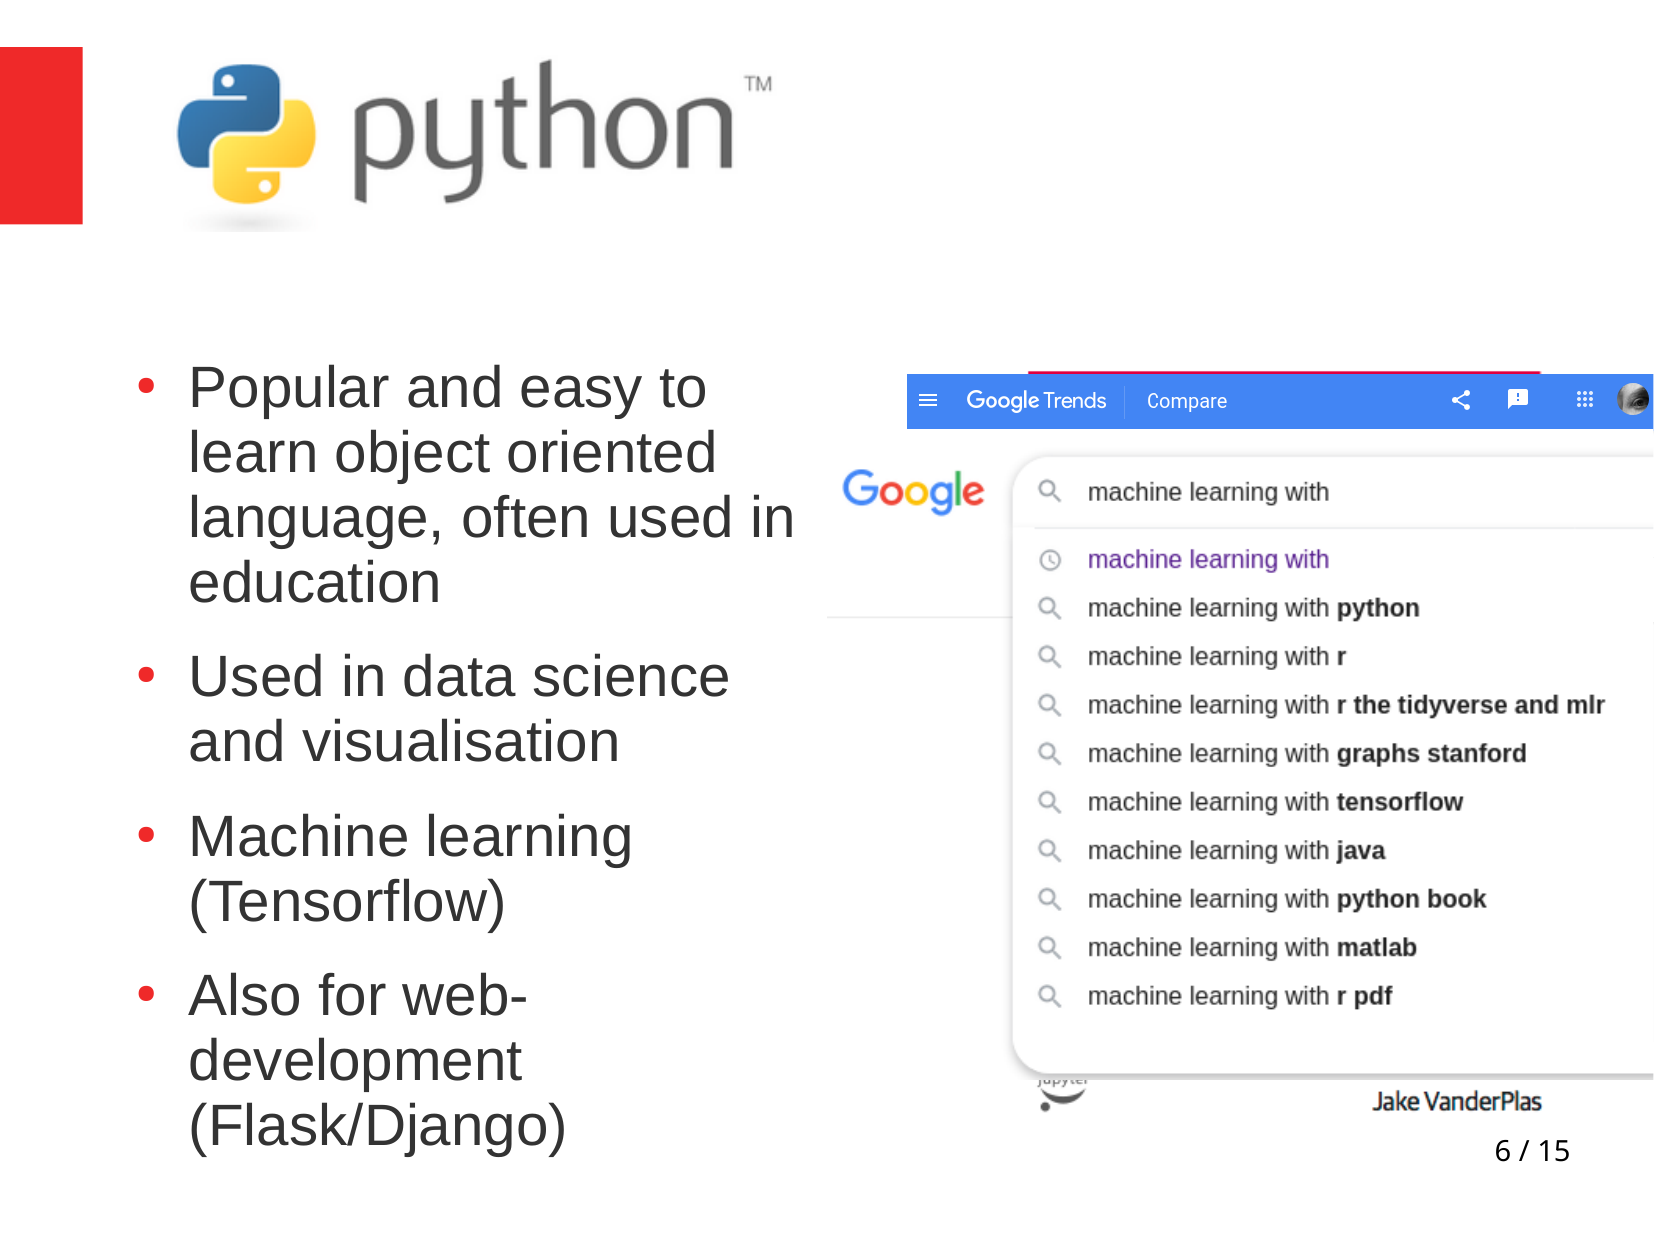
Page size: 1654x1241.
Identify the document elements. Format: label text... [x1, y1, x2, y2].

title Python [118, 49, 1571, 257]
list Popular and easy to learn object oriented language, often used in education Used in data science and visualisation Machine learning (Tensorflow) Also for web-development (Flask/Django) [118, 354, 810, 1074]
picture [105, 44, 797, 232]
picture [827, 359, 1654, 1128]
